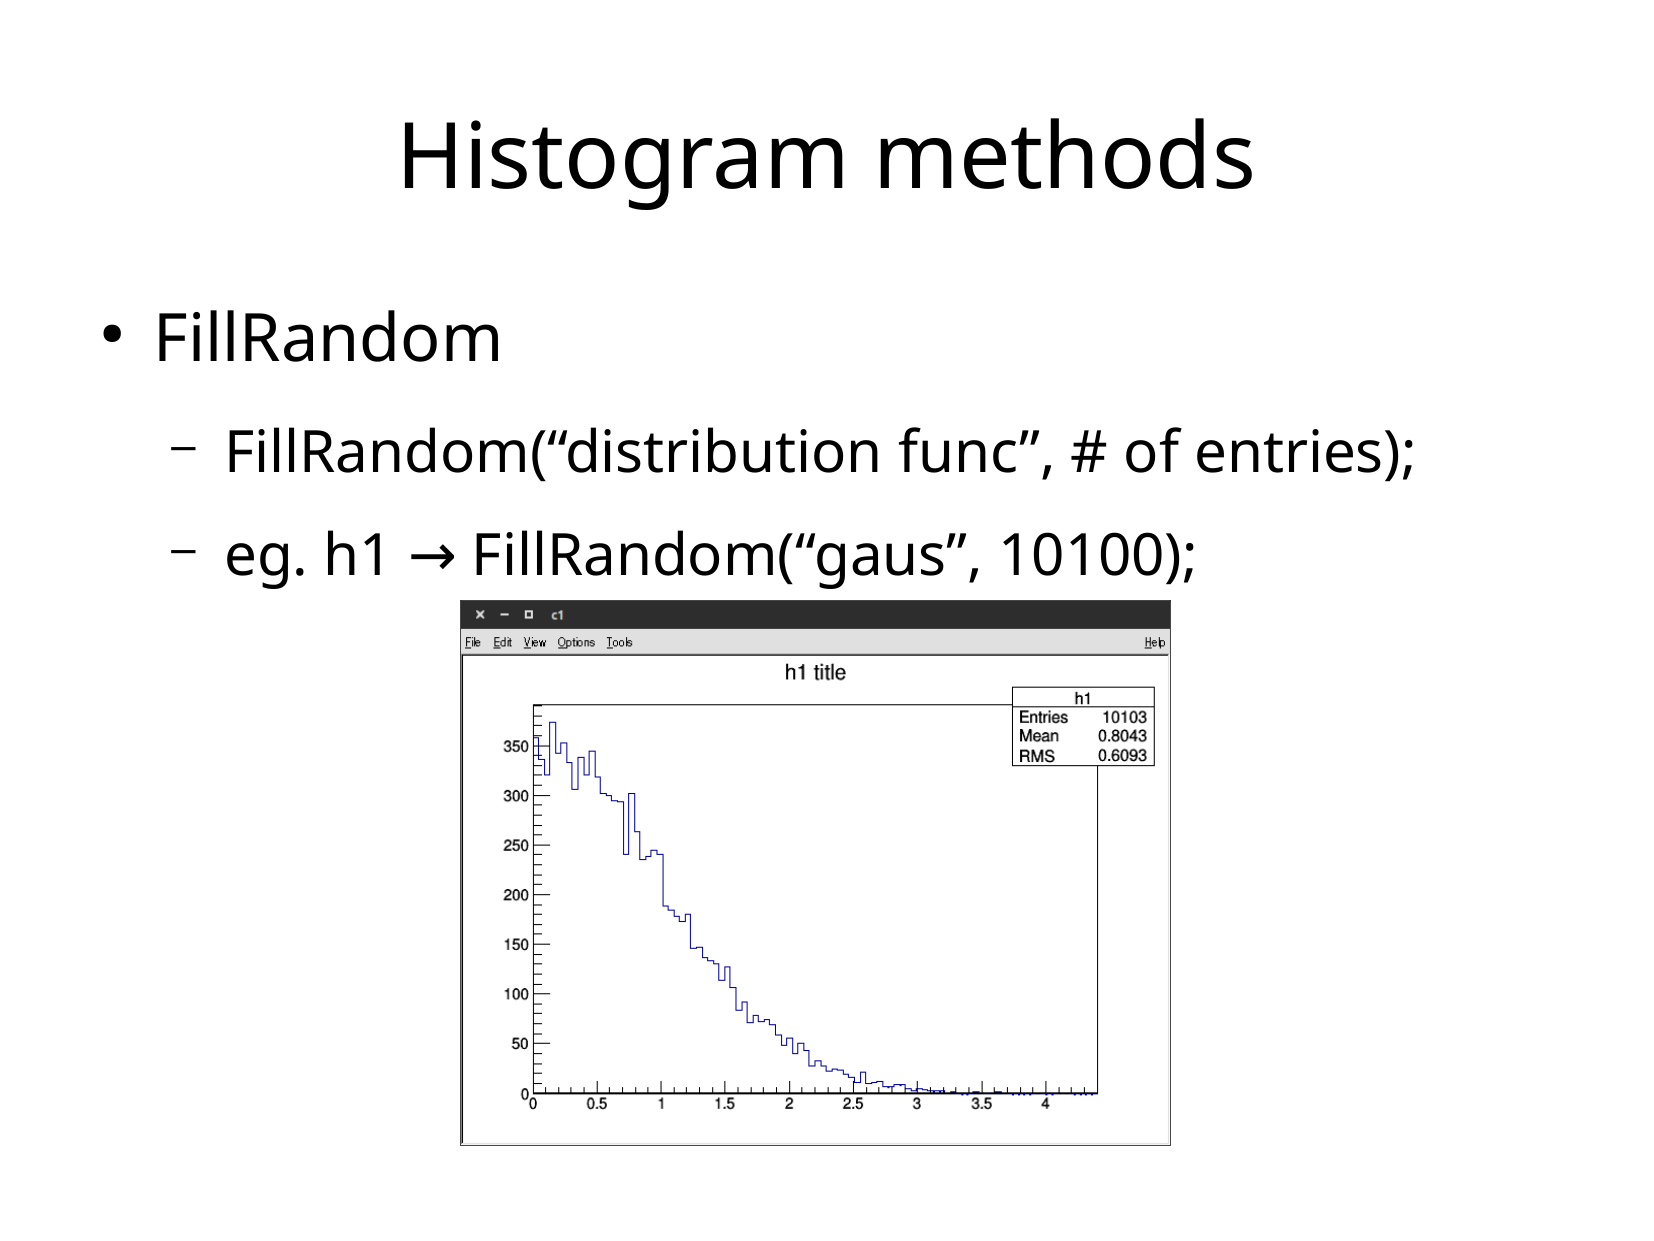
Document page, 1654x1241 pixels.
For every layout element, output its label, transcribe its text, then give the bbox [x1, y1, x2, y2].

list FillRandom FillRandom(“distribution func”, # of entries); eg. h1 → FillRandom(“gaus”, 10100); [82, 290, 1571, 1010]
picture [460, 600, 1171, 1146]
title Histogram methods [82, 49, 1571, 257]
